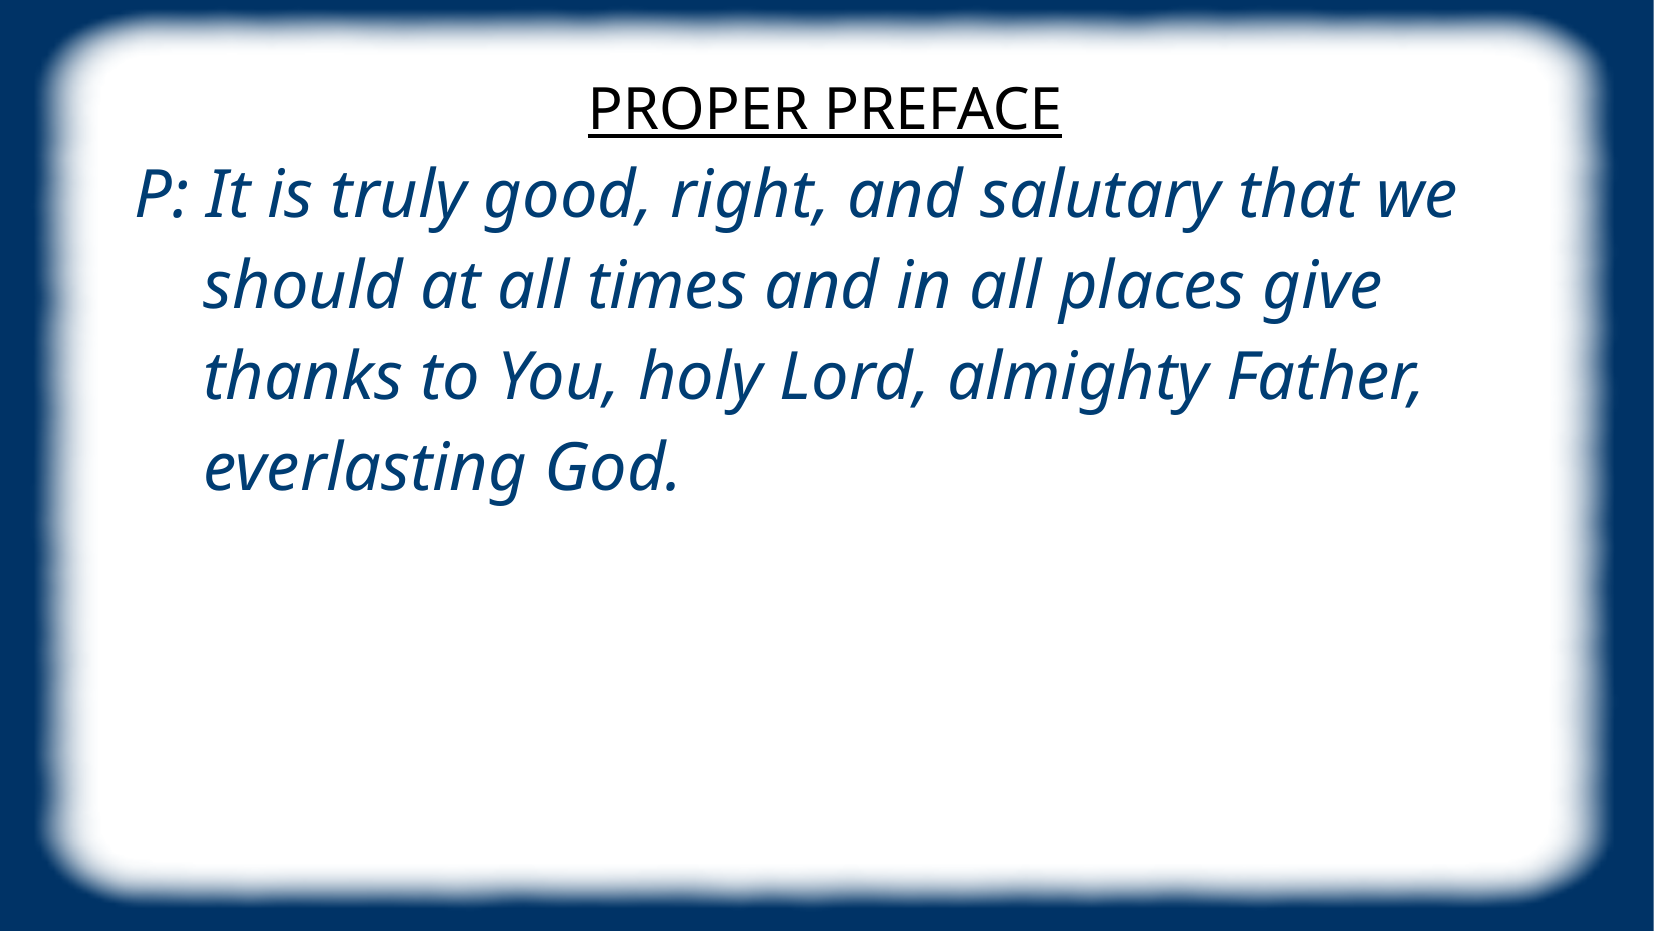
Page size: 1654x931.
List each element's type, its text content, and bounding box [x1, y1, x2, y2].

text_box PROPER PREFACE P: It is truly good, right, and salutary that we should at all times and in all places give thanks to You, holy Lord, almighty Father, everlasting God. [120, 60, 1531, 508]
picture [0, 0, 1654, 931]
